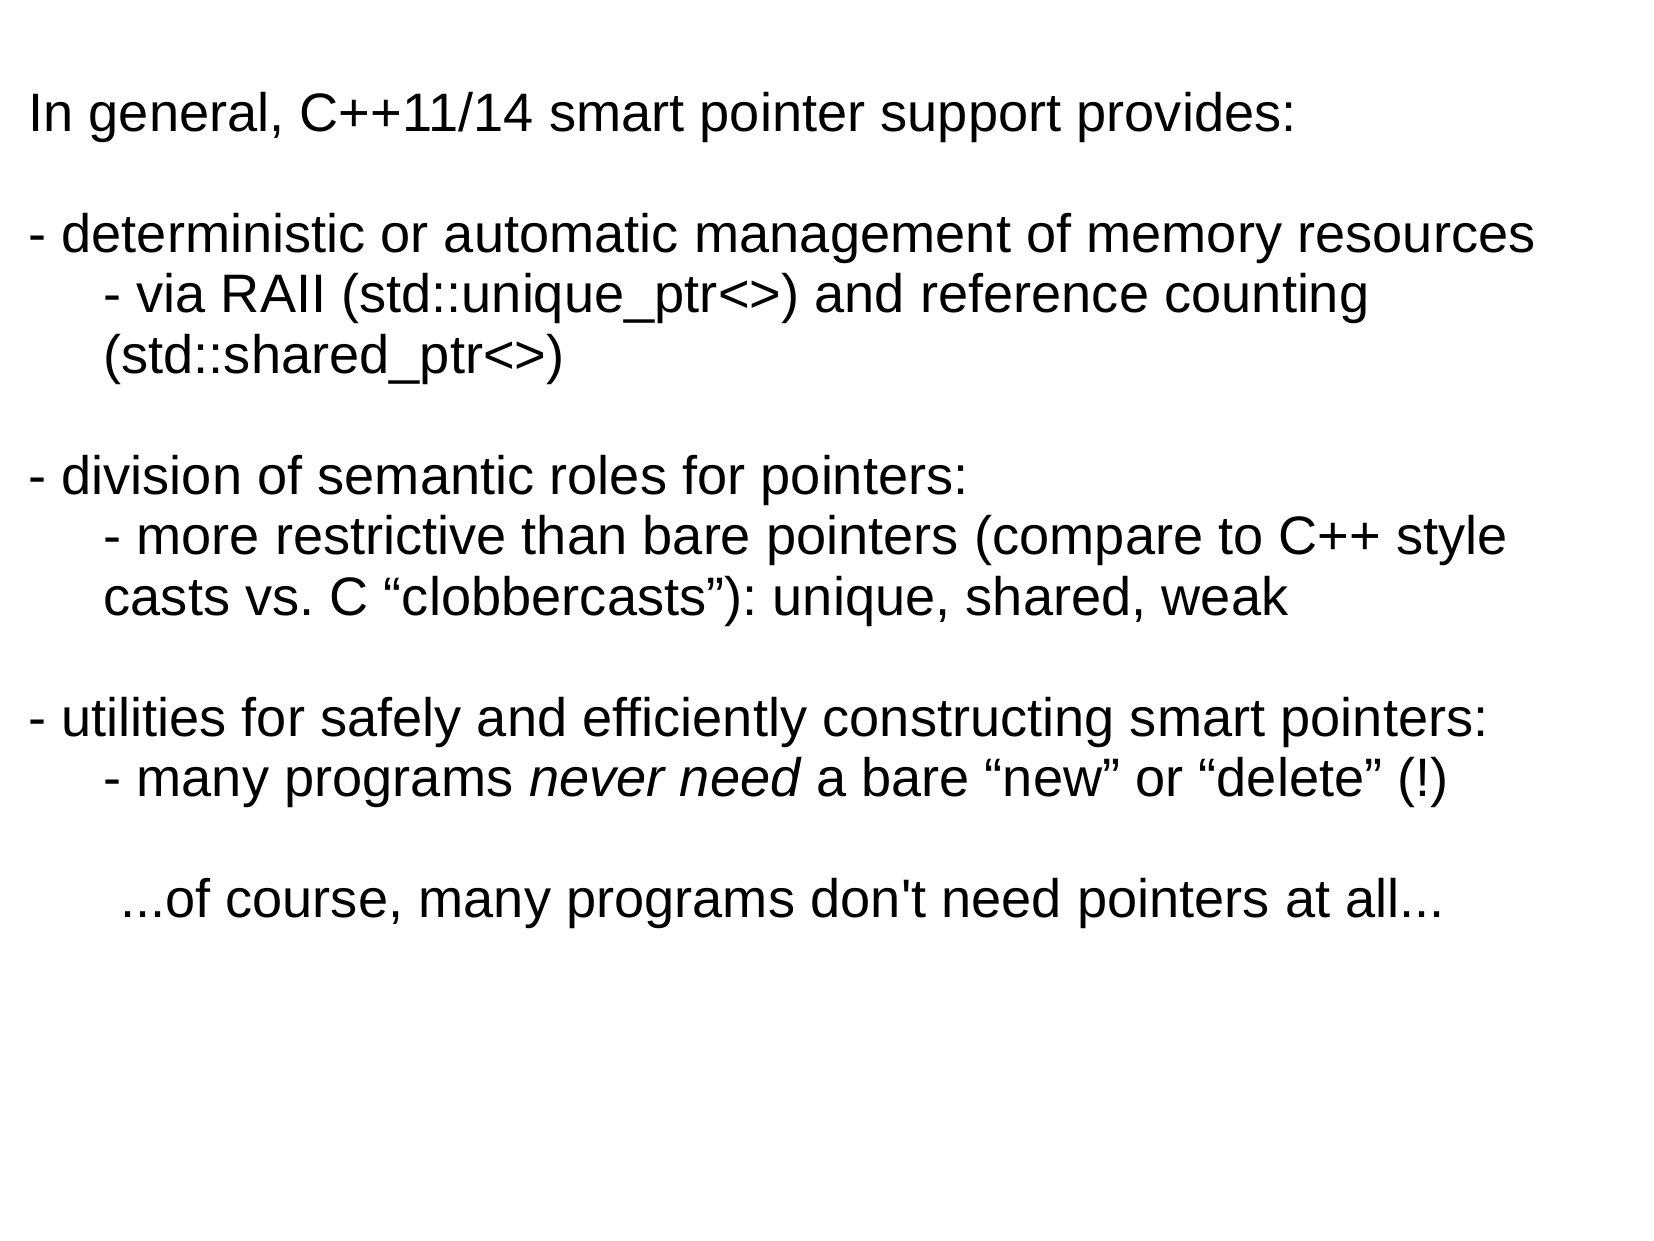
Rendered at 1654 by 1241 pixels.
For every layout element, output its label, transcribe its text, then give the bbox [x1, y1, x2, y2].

text_box In general, C++11/14 smart pointer support provides: - deterministic or automatic management of memory resources - via RAII (std::unique_ptr<>) and reference counting (std::shared_ptr<>) - division of semantic roles for pointers: - more restrictive than bare pointers (compare to C++ style casts vs. C “clobbercasts”): unique, shared, weak - utilities for safely and efficiently constructing smart pointers: - many programs never need a bare “new” or “delete” (!) ...of course, many programs don't need pointers at all... [13, 74, 1553, 998]
